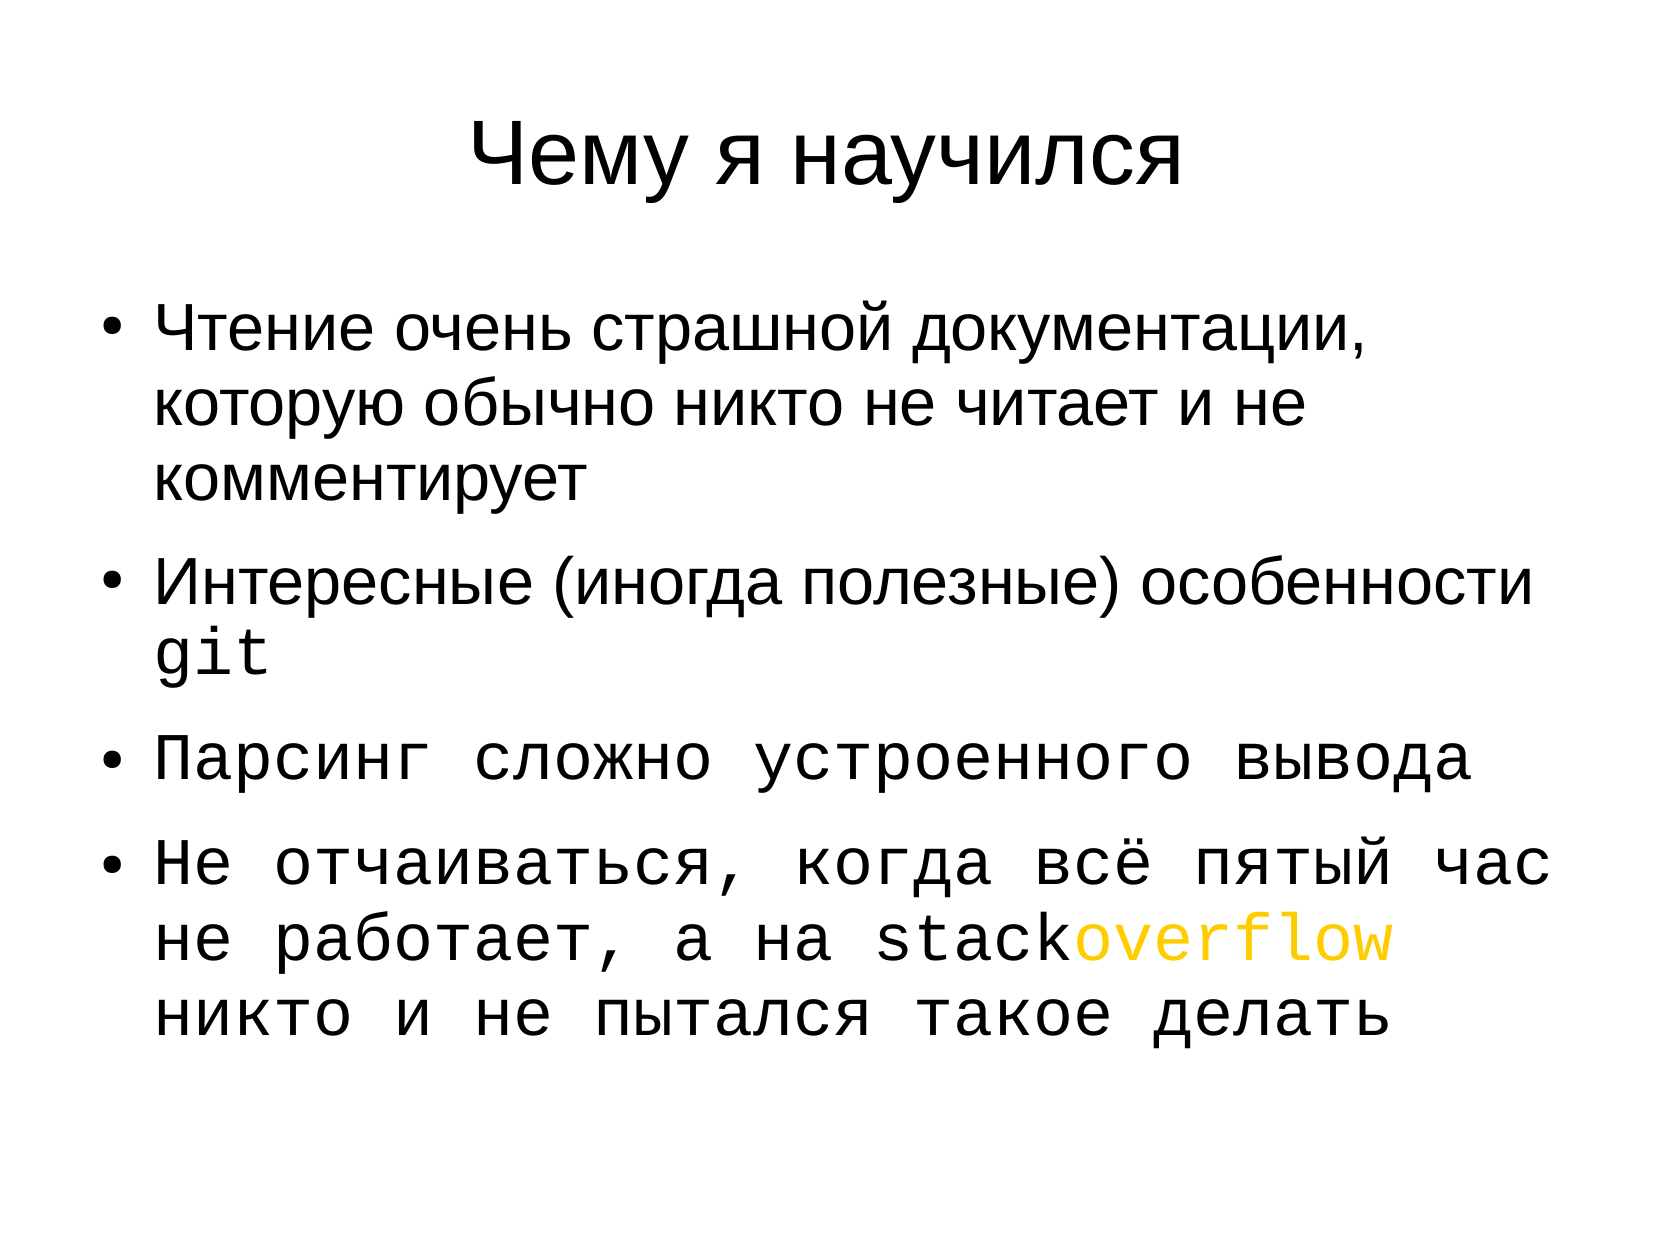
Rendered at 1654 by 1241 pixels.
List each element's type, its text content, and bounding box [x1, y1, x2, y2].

list Чтение очень страшной документации, которую обычно никто не читает и не комментирует Интересные (иногда полезные) особенности git Парсинг сложно устроенного вывода Не отчаиваться, когда всё пятый час не работает, а на stackoverflow никто и не пытался такое делать [82, 290, 1571, 1170]
title Чему я научился [82, 49, 1571, 257]
